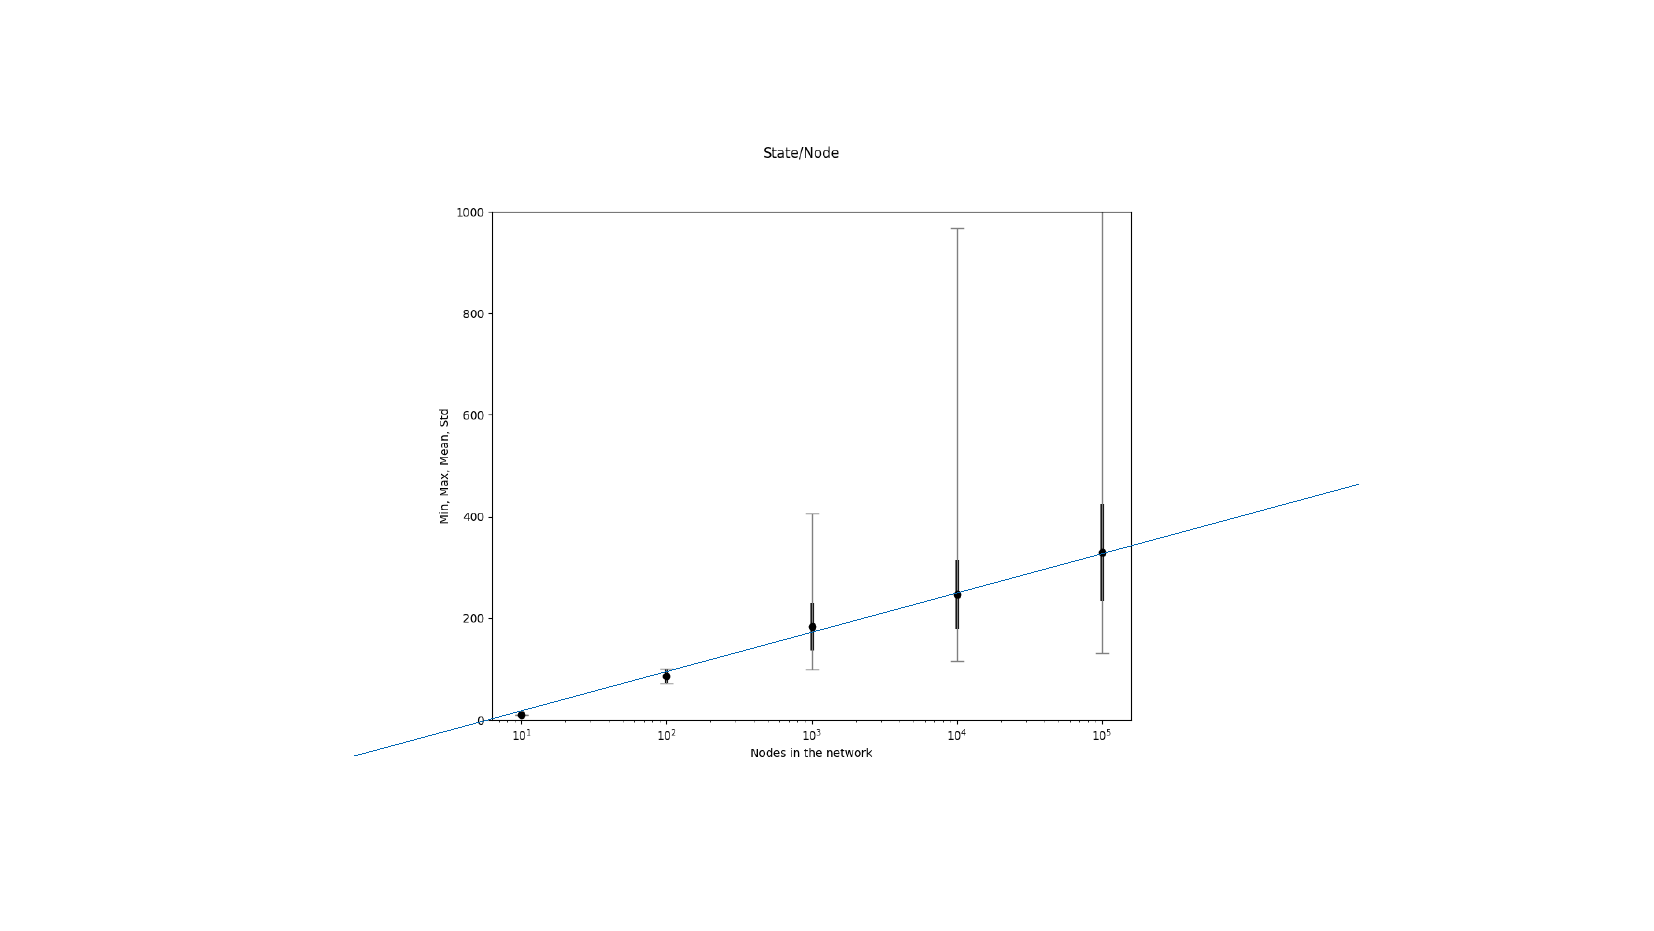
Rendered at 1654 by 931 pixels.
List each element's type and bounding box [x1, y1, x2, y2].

picture [389, 132, 1213, 792]
